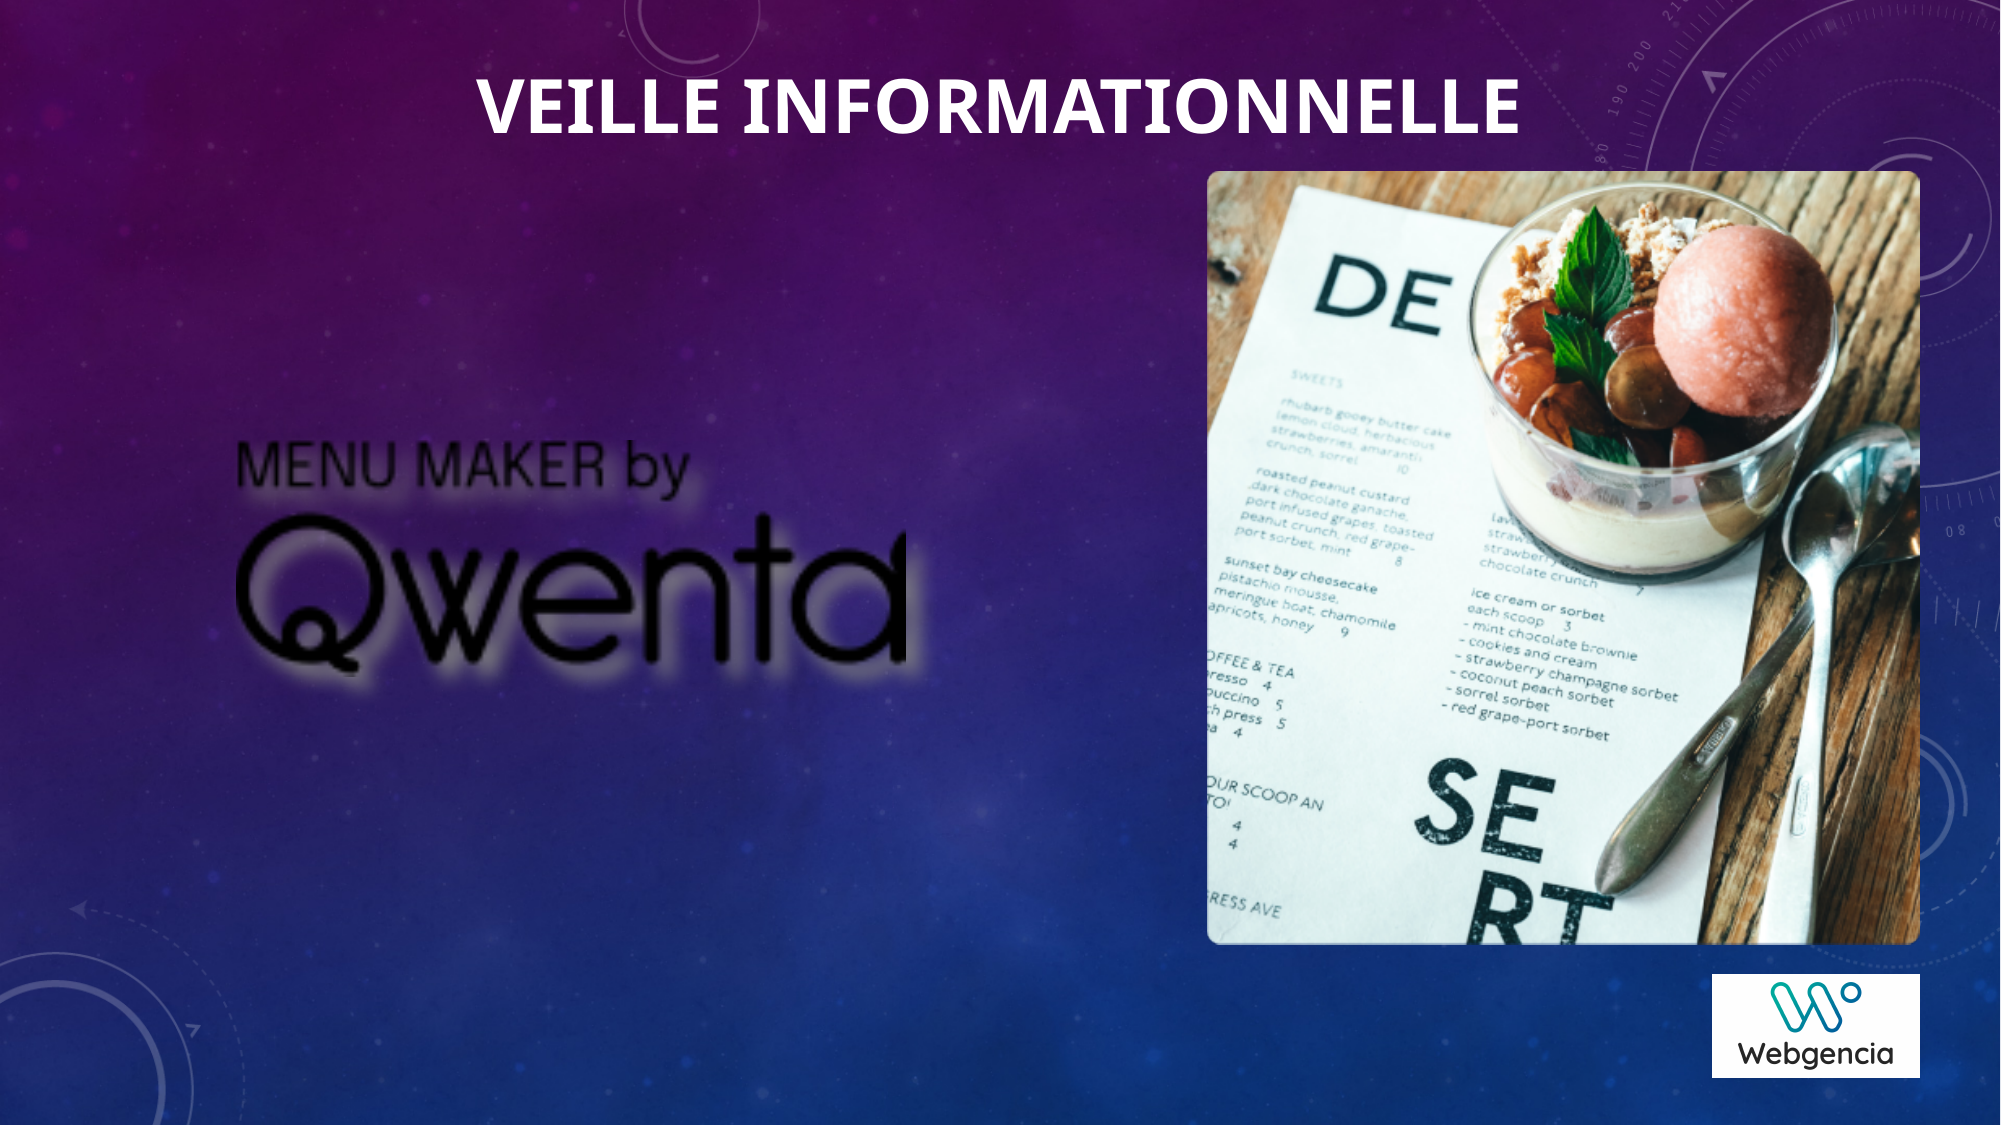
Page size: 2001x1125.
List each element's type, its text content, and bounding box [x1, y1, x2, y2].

title Veille Informationnelle [155, 35, 1845, 172]
picture [0, 0, 2001, 1125]
